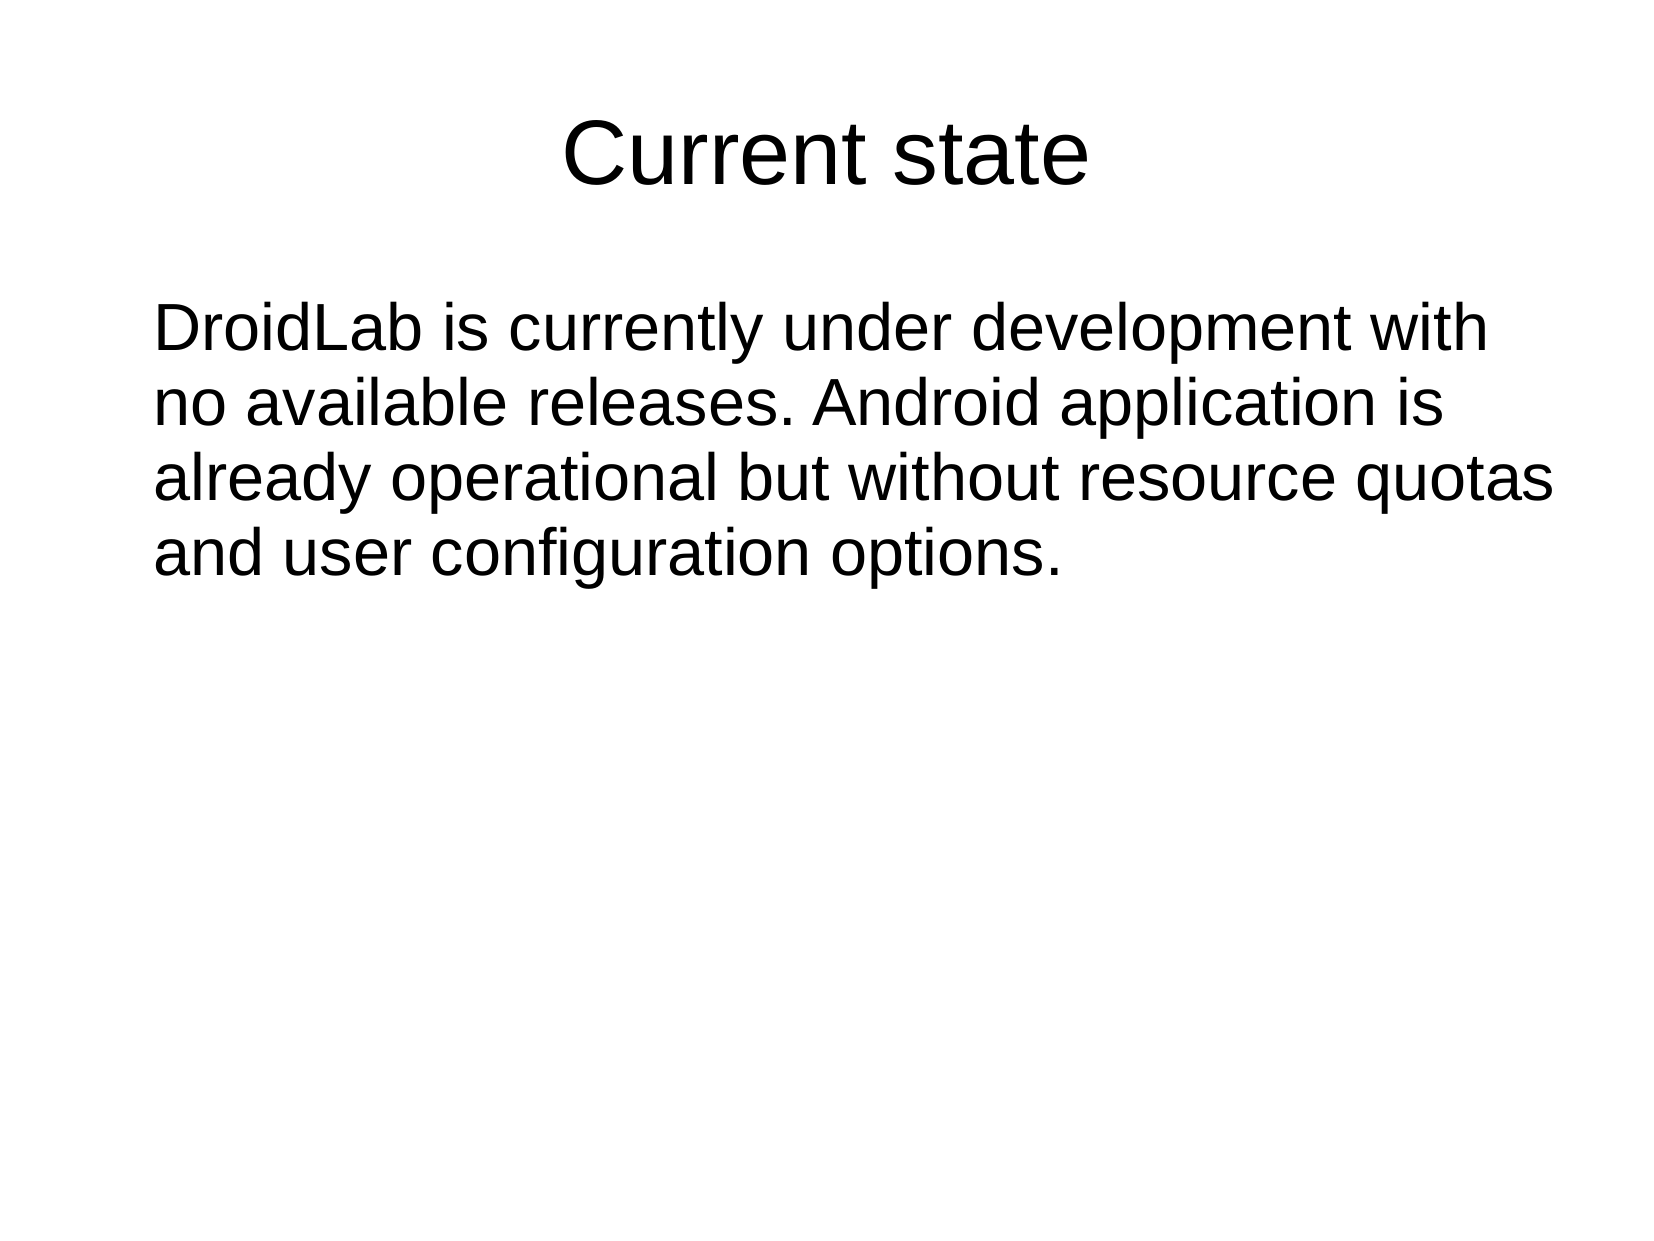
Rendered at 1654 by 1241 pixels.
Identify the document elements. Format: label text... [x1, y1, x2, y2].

title Current state [82, 49, 1571, 257]
list DroidLab is currently under development with no available releases. Android application is already operational but without resource quotas and user configuration options. [82, 290, 1571, 1109]
